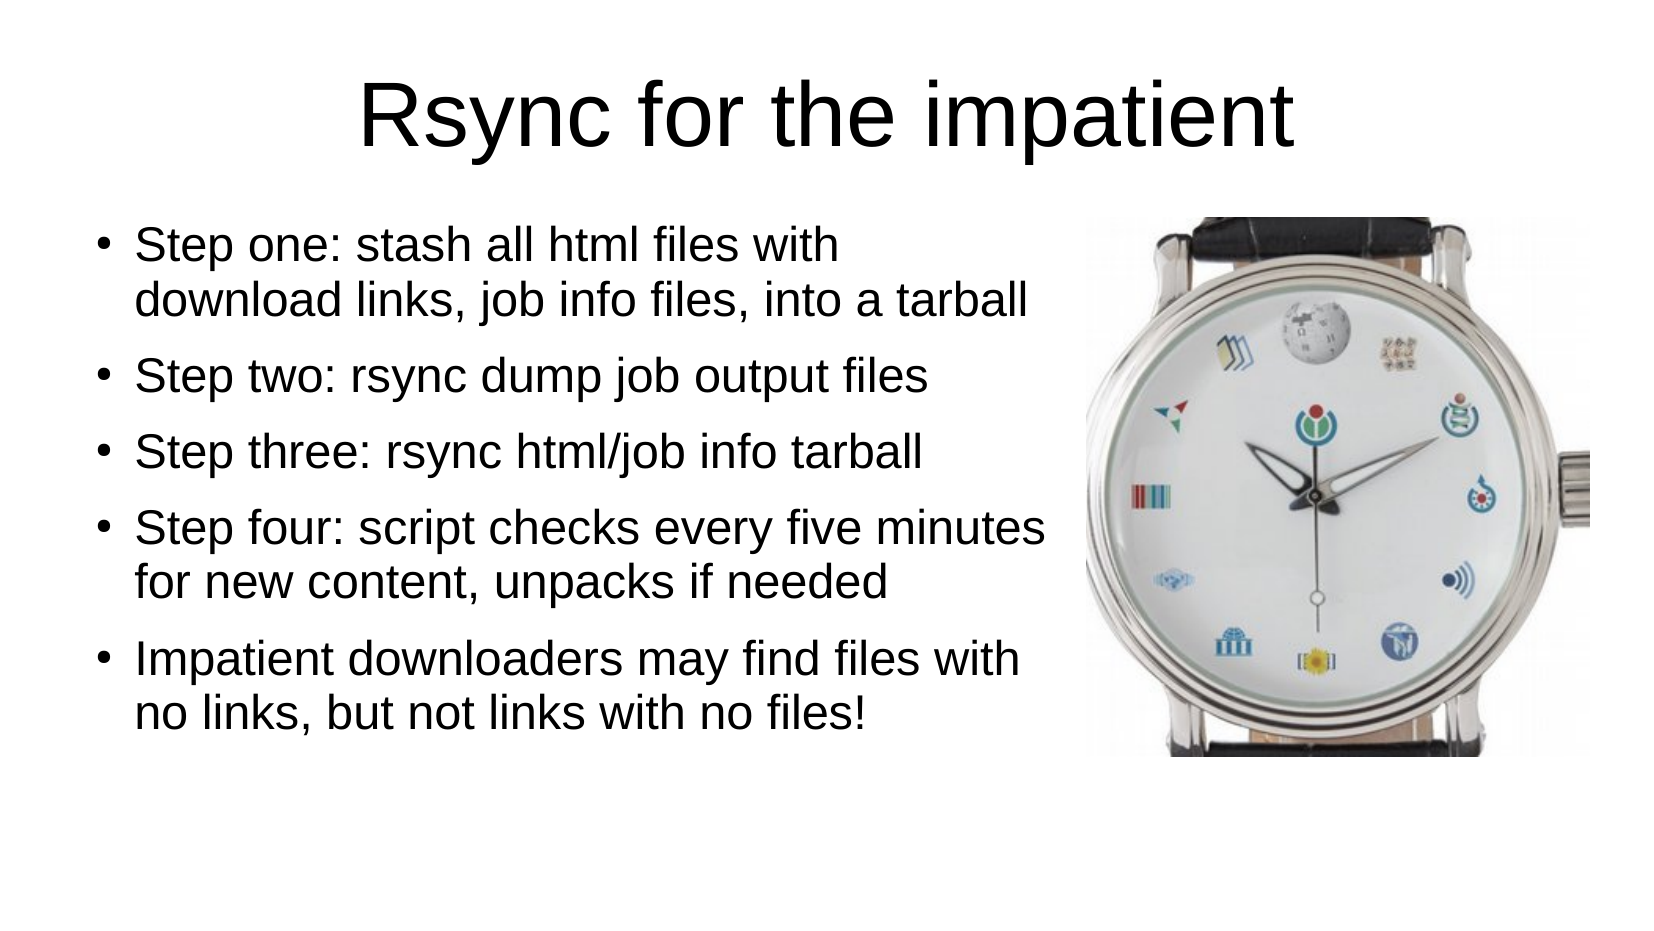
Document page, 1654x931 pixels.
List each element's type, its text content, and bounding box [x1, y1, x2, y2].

title Rsync for the impatient [82, 37, 1571, 193]
picture [1086, 217, 1590, 758]
list Step one: stash all html files with download links, job info files, into a tarball Step two: rsync dump job output files Step three: rsync html/job info tarball Step four: script checks every five minutes for new content, unpacks if needed Impatient downloaders may find files with no links, but not links with no files! [82, 217, 1052, 780]
